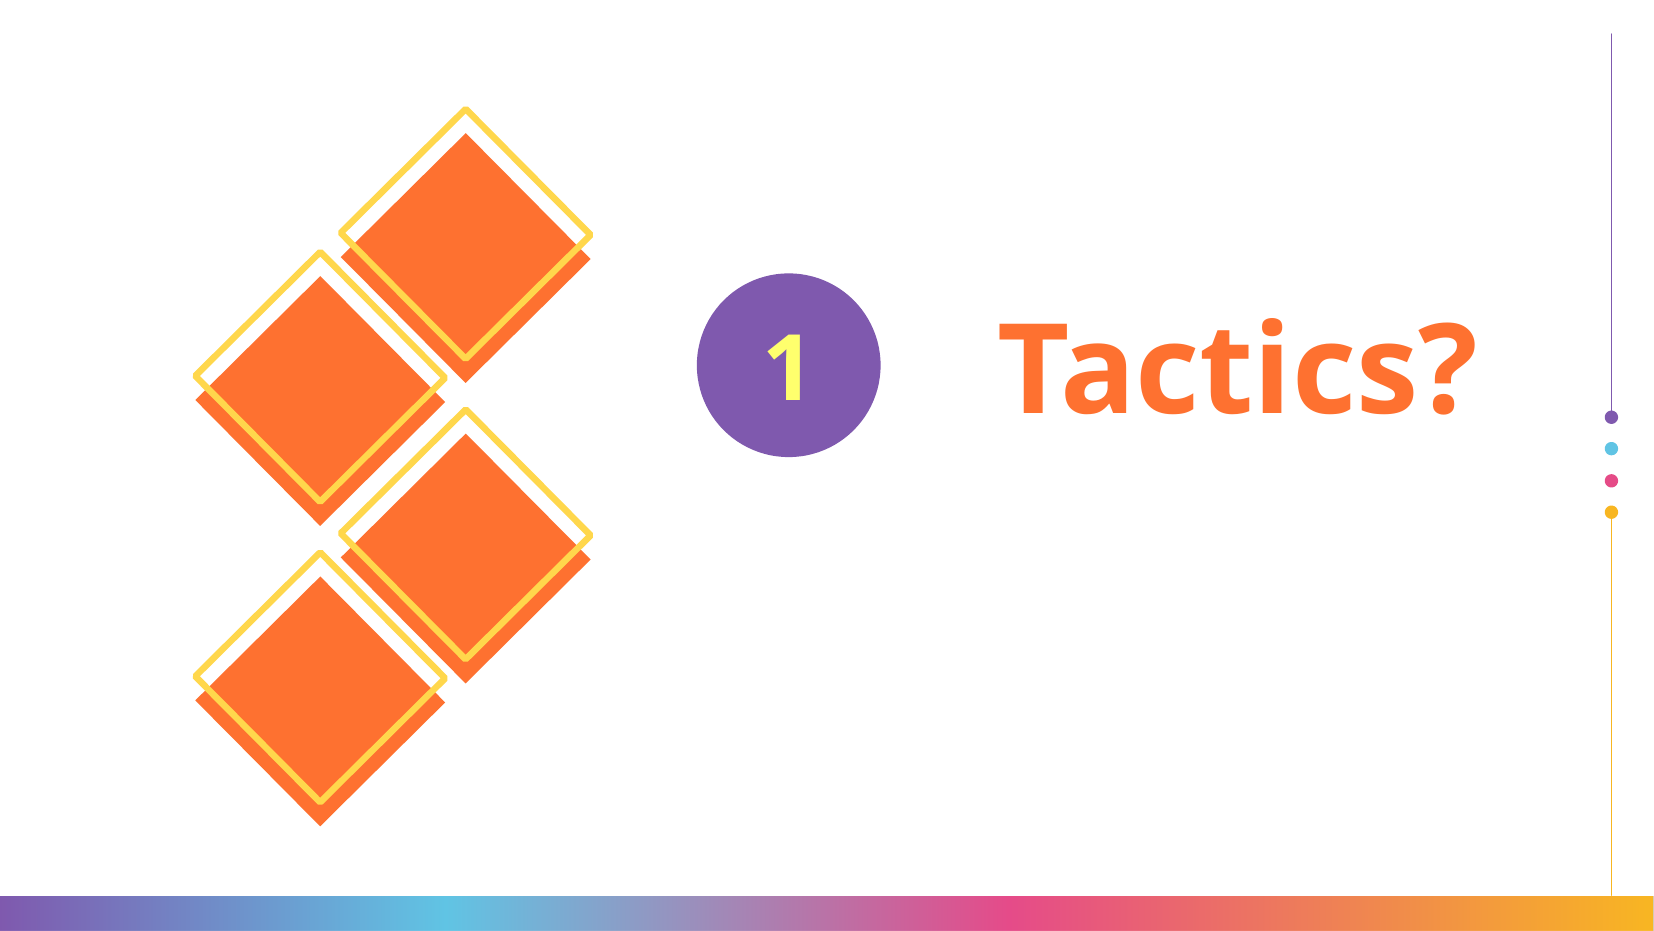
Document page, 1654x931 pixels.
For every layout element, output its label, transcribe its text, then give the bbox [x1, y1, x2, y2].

text_box 1 [696, 273, 840, 458]
title Tactics? [840, 280, 1479, 451]
picture [0, 896, 1654, 931]
